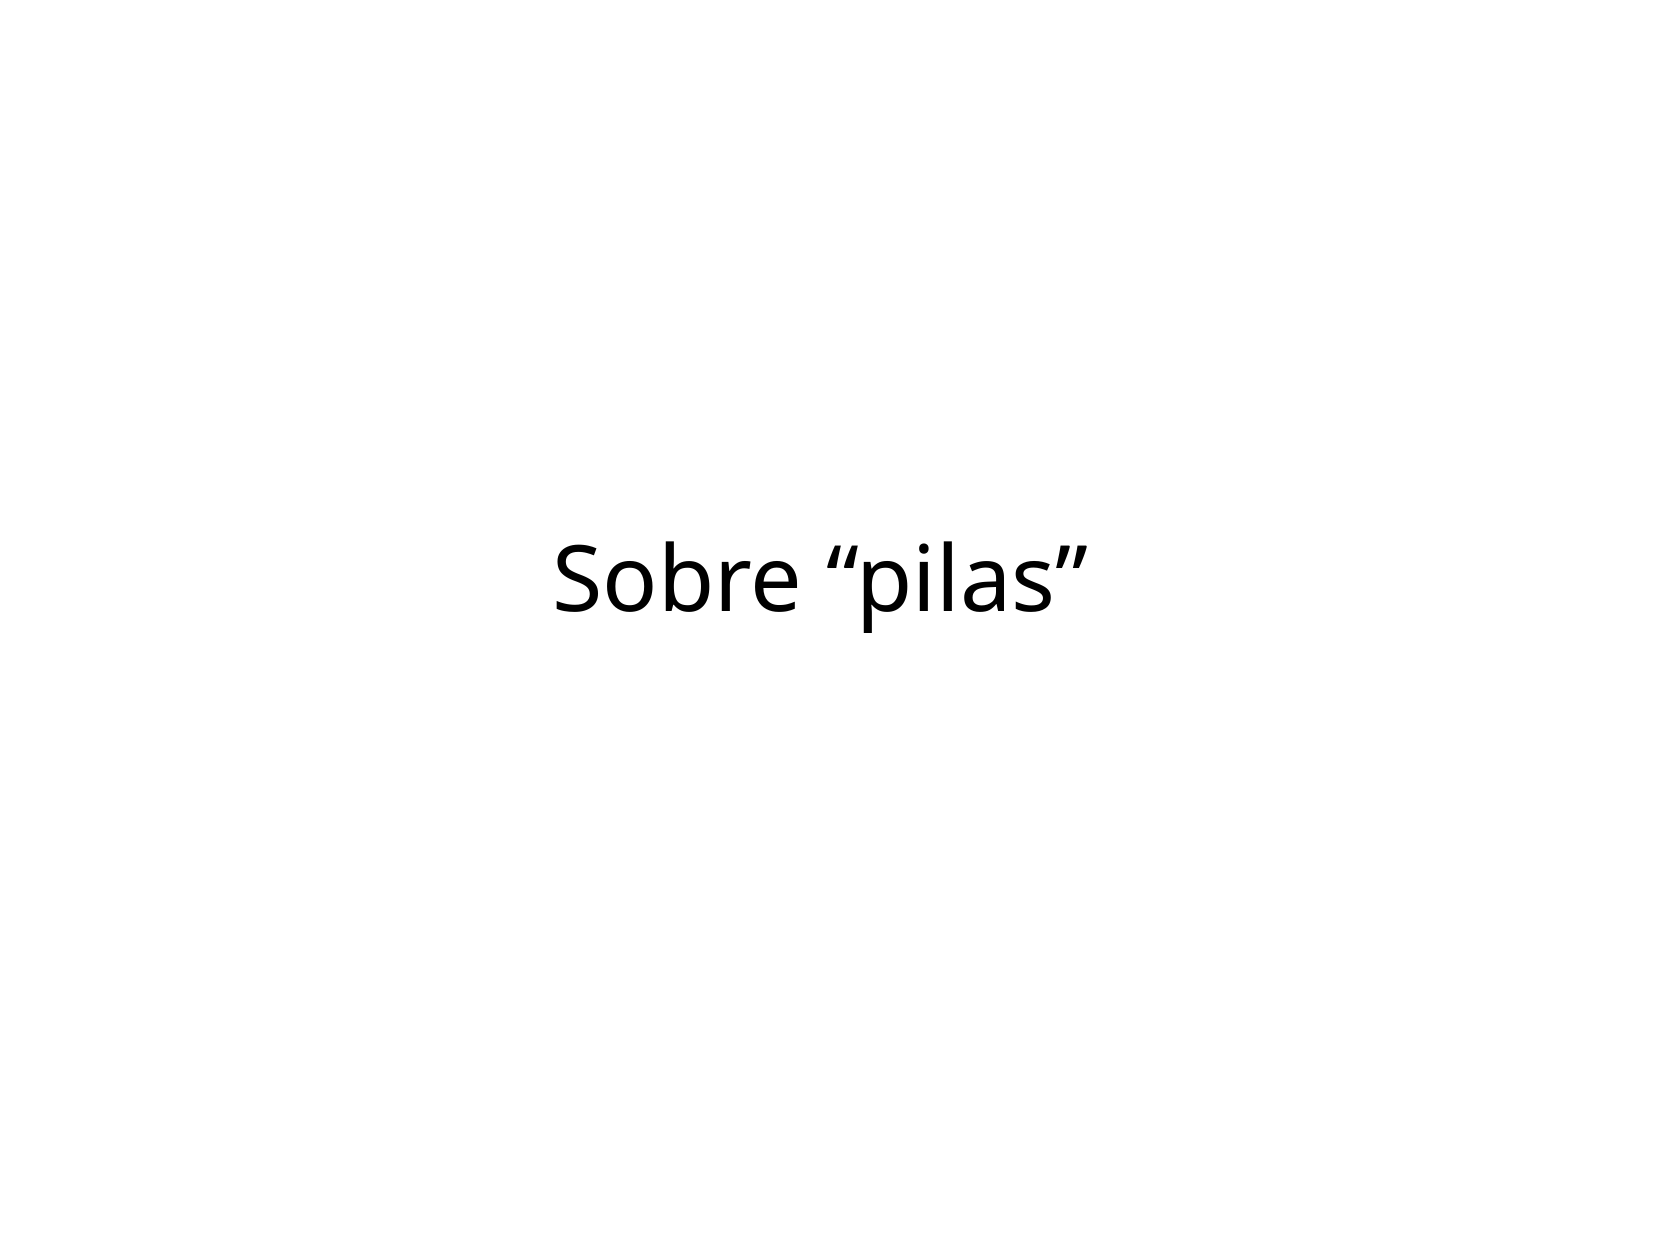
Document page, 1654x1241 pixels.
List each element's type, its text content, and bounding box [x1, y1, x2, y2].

title Sobre “pilas” [76, 472, 1565, 680]
